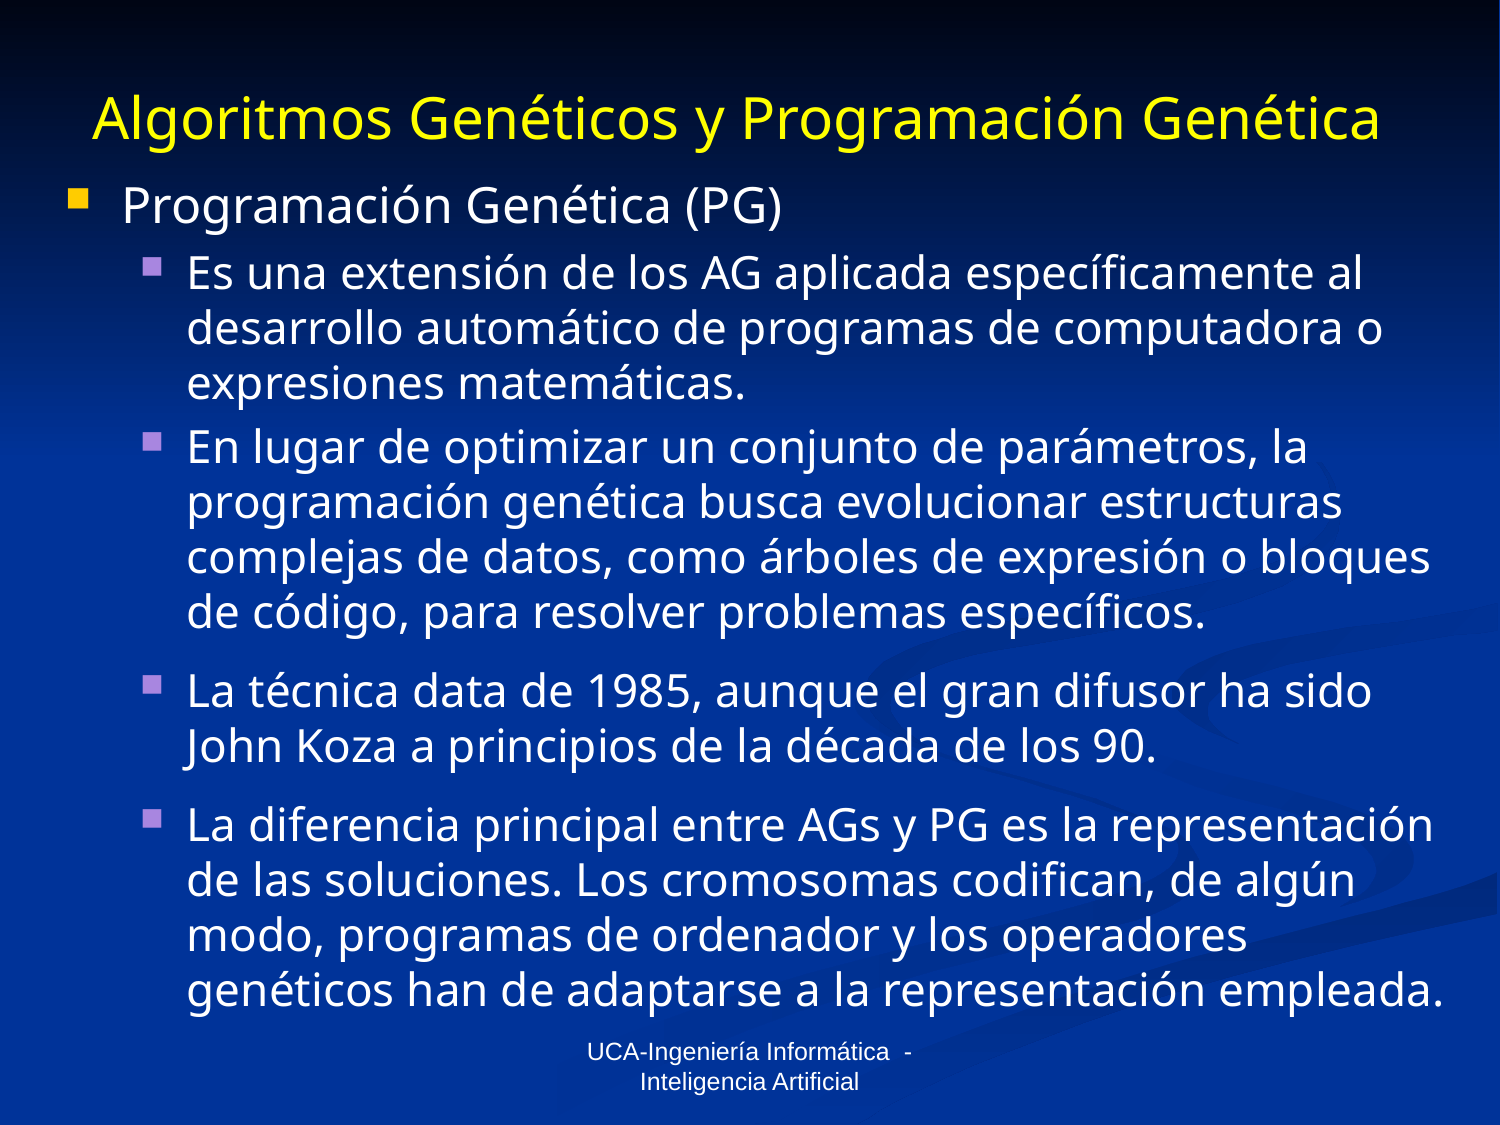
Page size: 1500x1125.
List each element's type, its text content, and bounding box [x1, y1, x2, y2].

title Algoritmos Genéticos y Programación Genética [50, 45, 1425, 165]
list Programación Genética (PG) Es una extensión de los AG aplicada específicamente al desarrollo automático de programas de computadora o expresiones matemáticas. En lugar de optimizar un conjunto de parámetros, la programación genética busca evolucionar estructuras complejas de datos, como árboles de expresión o bloques de código, para resolver problemas específicos. La técnica data de 1985, aunque el gran difusor ha sido John Koza a principios de la década de los 90. La diferencia principal entre AGs y PG es la representación de las soluciones. Los cromosomas codifican, de algún modo, programas de ordenador y los operadores genéticos han de adaptarse a la representación empleada. [50, 165, 1463, 984]
footer UCA-Ingeniería Informática - Inteligencia Artificial [512, 1025, 988, 1104]
